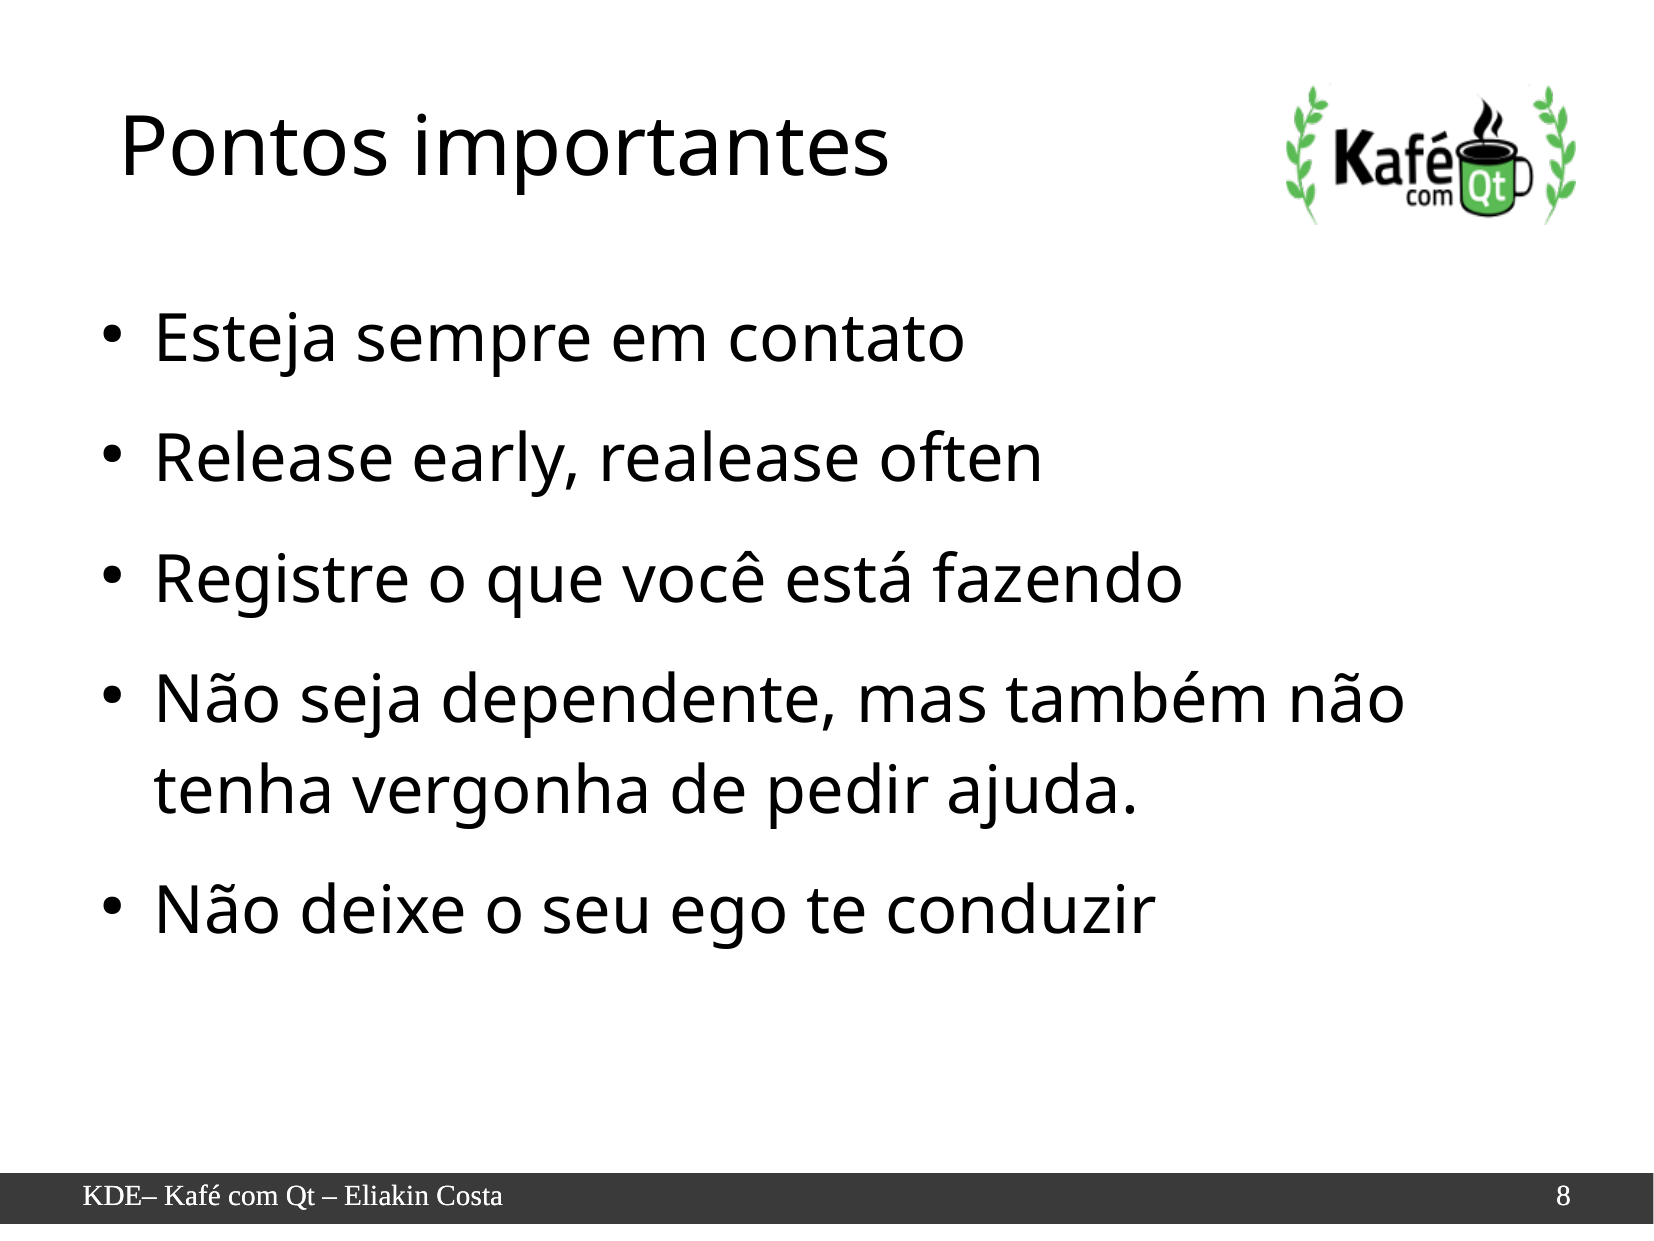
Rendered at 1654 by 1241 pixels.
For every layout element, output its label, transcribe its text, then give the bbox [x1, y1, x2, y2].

list Esteja sempre em contato Release early, realease often Registre o que você está fazendo Não seja dependente, mas também não tenha vergonha de pedir ajuda. Não deixe o seu ego te conduzir [82, 290, 1571, 1156]
picture [1286, 83, 1576, 225]
title Pontos importantes [82, 30, 1276, 257]
